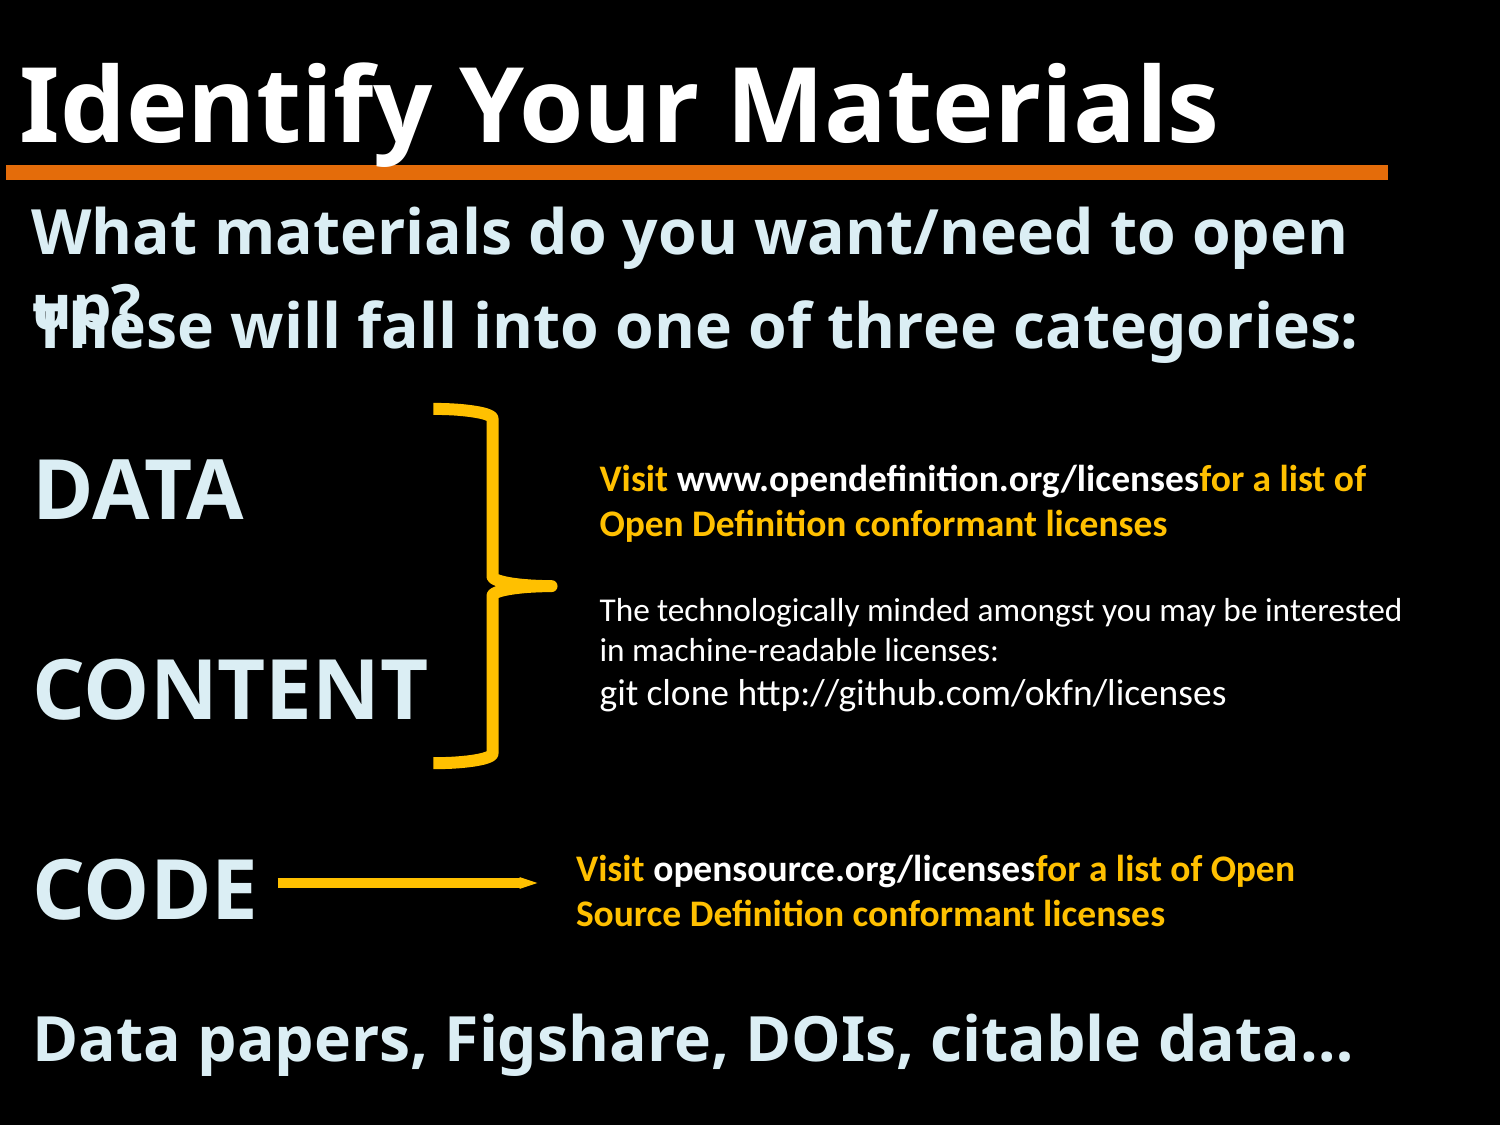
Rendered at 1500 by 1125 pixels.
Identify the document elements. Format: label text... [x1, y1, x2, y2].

text_box What materials do you want/need to open up? [16, 184, 1471, 276]
text_box Visit opensource.org/licenses for a list of Open Source Definition conformant licenses [561, 836, 1412, 943]
text_box Visit www.opendefinition.org/licenses for a list of Open Definition conformant licenses The technologically minded amongst you may be interested in machine-readable licenses: git clone http://github.com/okfn/licenses [584, 445, 1436, 724]
text_box Identify Your Materials [4, 31, 1365, 173]
text_box Data papers, Figshare, DOIs, citable data… [17, 991, 1472, 1083]
text_box These will fall into one of three categories: DATA CONTENT CODE [17, 278, 1472, 951]
